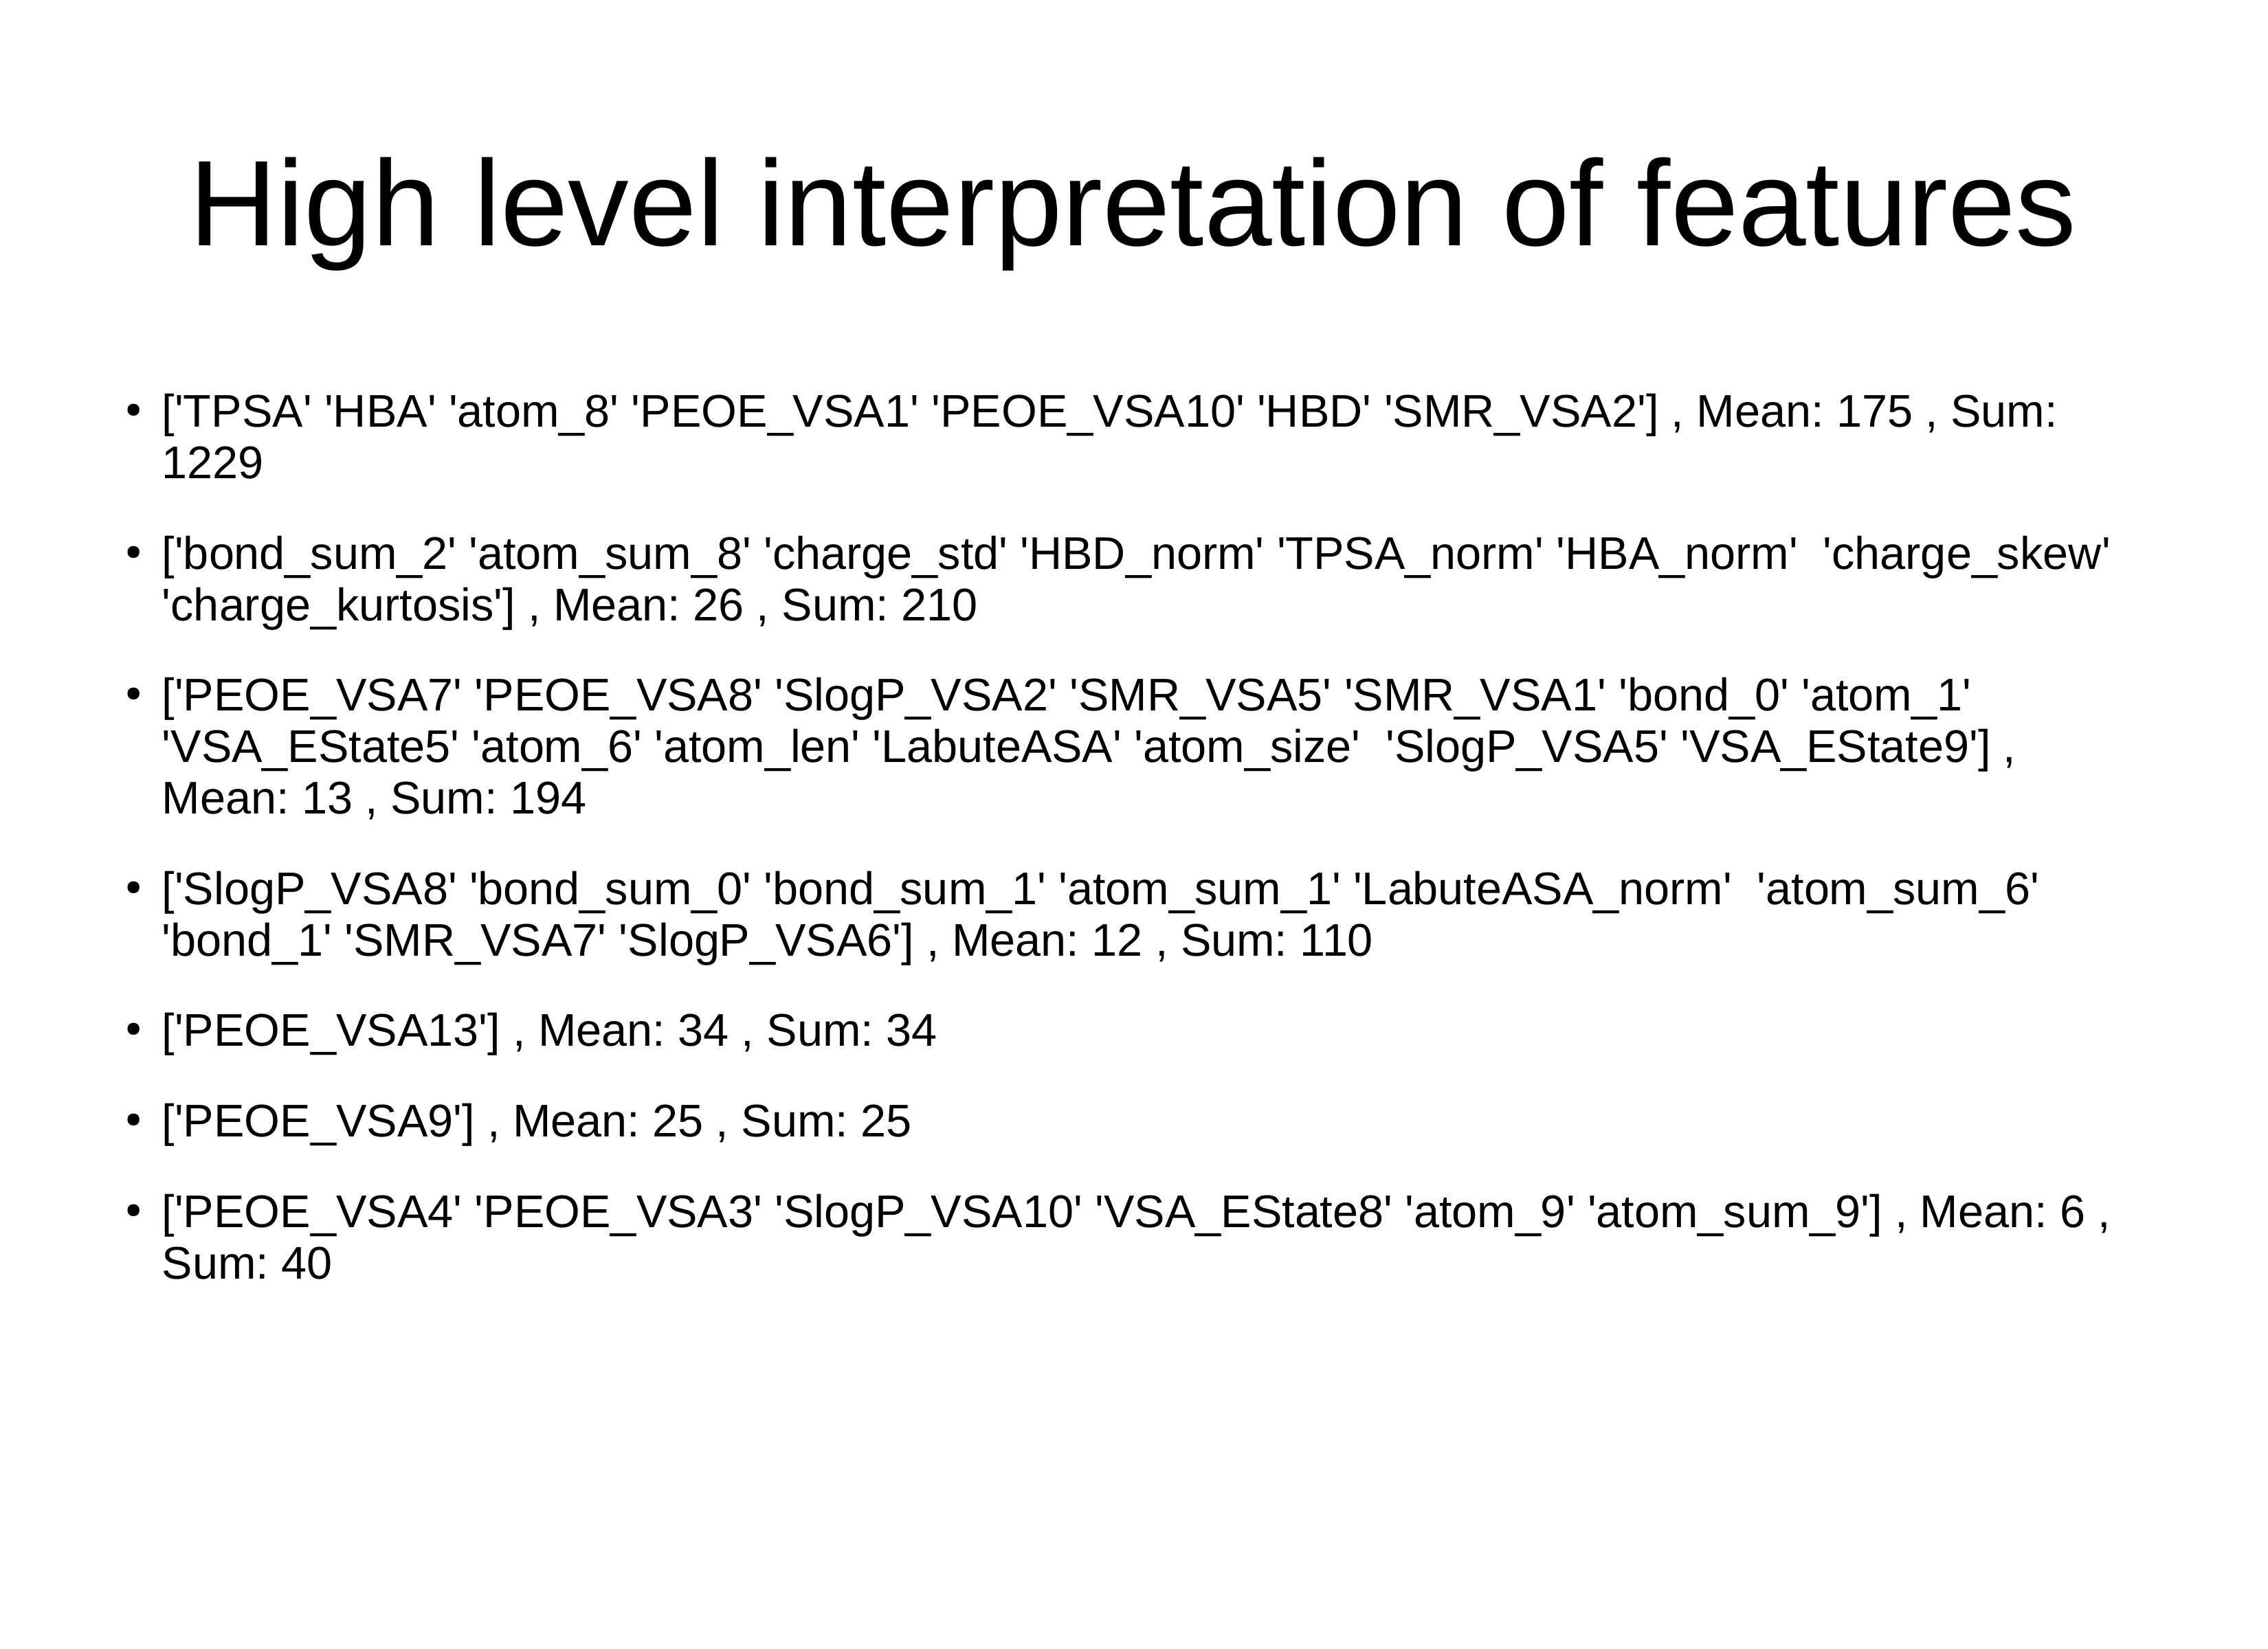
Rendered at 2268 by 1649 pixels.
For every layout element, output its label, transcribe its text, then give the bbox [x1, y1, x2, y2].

title High level interpretation of features [113, 65, 2155, 341]
list ['TPSA' 'HBA' 'atom_8' 'PEOE_VSA1' 'PEOE_VSA10' 'HBD' 'SMR_VSA2'] , Mean: 175 , Sum: 1229 ['bond_sum_2' 'atom_sum_8' 'charge_std' 'HBD_norm' 'TPSA_norm' 'HBA_norm' 'charge_skew' 'charge_kurtosis'] , Mean: 26 , Sum: 210 ['PEOE_VSA7' 'PEOE_VSA8' 'SlogP_VSA2' 'SMR_VSA5' 'SMR_VSA1' 'bond_0' 'atom_1' 'VSA_EState5' 'atom_6' 'atom_len' 'LabuteASA' 'atom_size' 'SlogP_VSA5' 'VSA_EState9'] , Mean: 13 , Sum: 194 ['SlogP_VSA8' 'bond_sum_0' 'bond_sum_1' 'atom_sum_1' 'LabuteASA_norm' 'atom_sum_6' 'bond_1' 'SMR_VSA7' 'SlogP_VSA6'] , Mean: 12 , Sum: 110 ['PEOE_VSA13'] , Mean: 34 , Sum: 34 ['PEOE_VSA9'] , Mean: 25 , Sum: 25 ['PEOE_VSA4' 'PEOE_VSA3' 'SlogP_VSA10' 'VSA_EState8' 'atom_9' 'atom_sum_9'] , Mean: 6 , Sum: 40 [113, 385, 2155, 1343]
